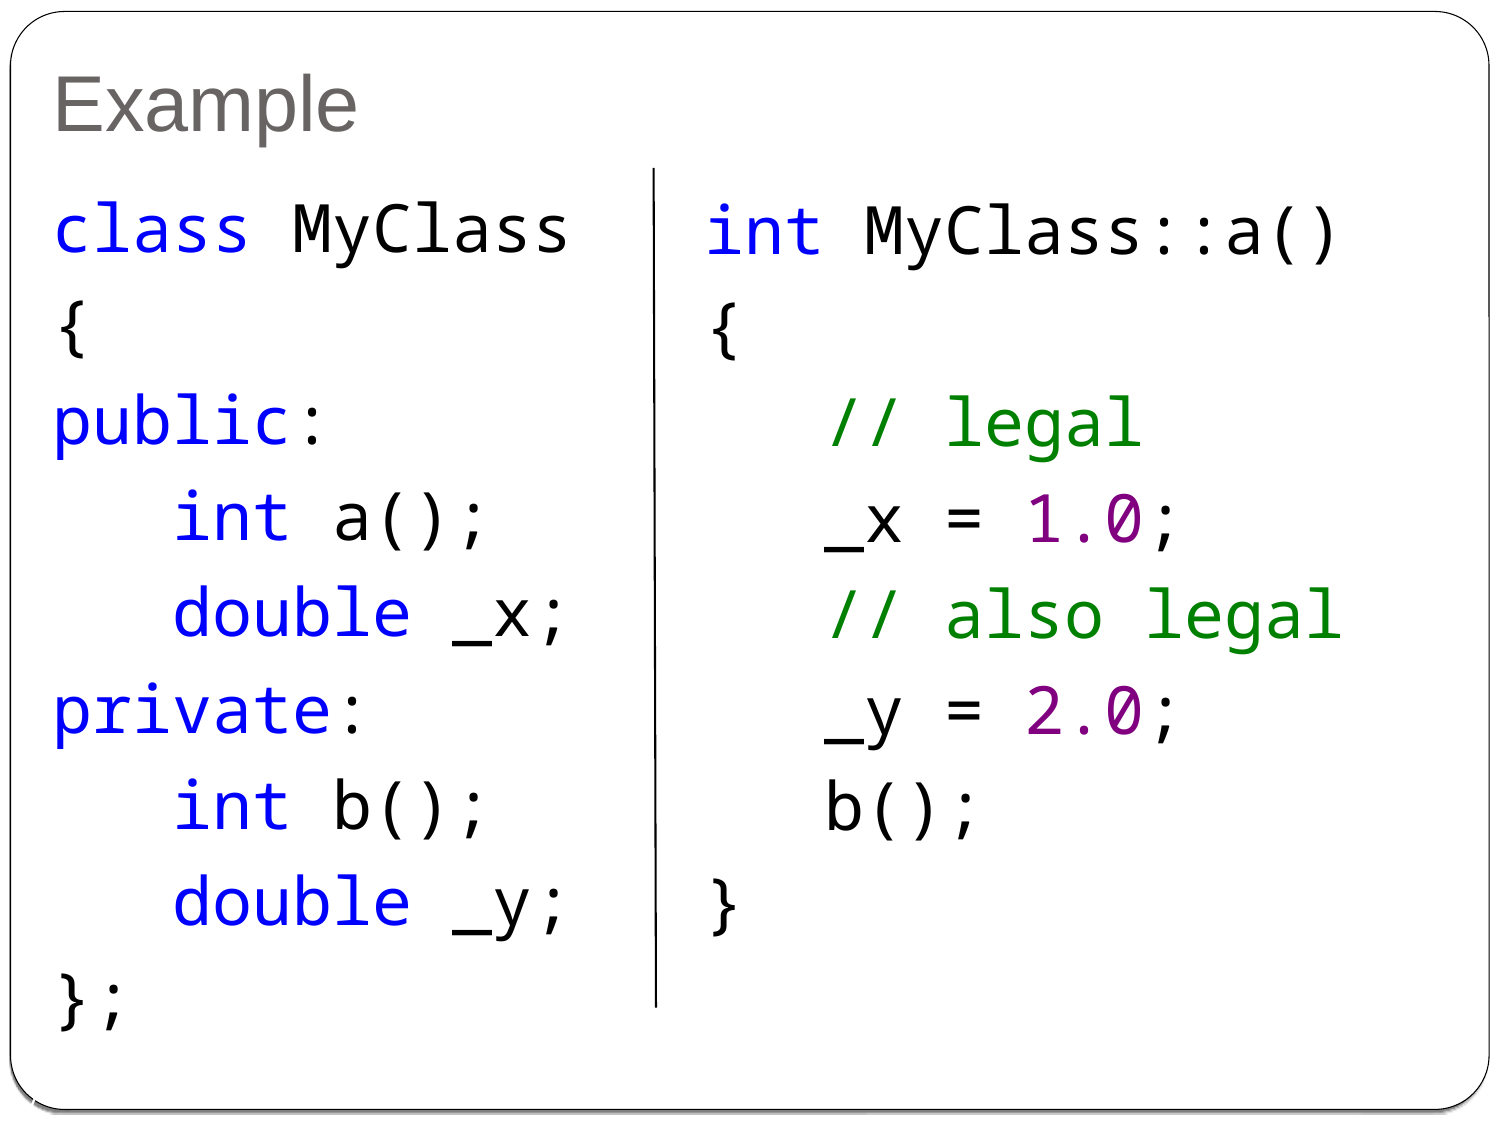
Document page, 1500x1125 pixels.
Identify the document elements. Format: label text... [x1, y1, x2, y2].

list int MyClass::a() { // legal _x = 1.0; // also legal _y = 2.0; b(); } [690, 164, 1500, 1090]
title Example [37, 45, 1463, 162]
list class MyClass { public: int a(); double _x; private: int b(); double _y; }; [37, 162, 1463, 1088]
slide_number <number> [0, 1074, 50, 1125]
